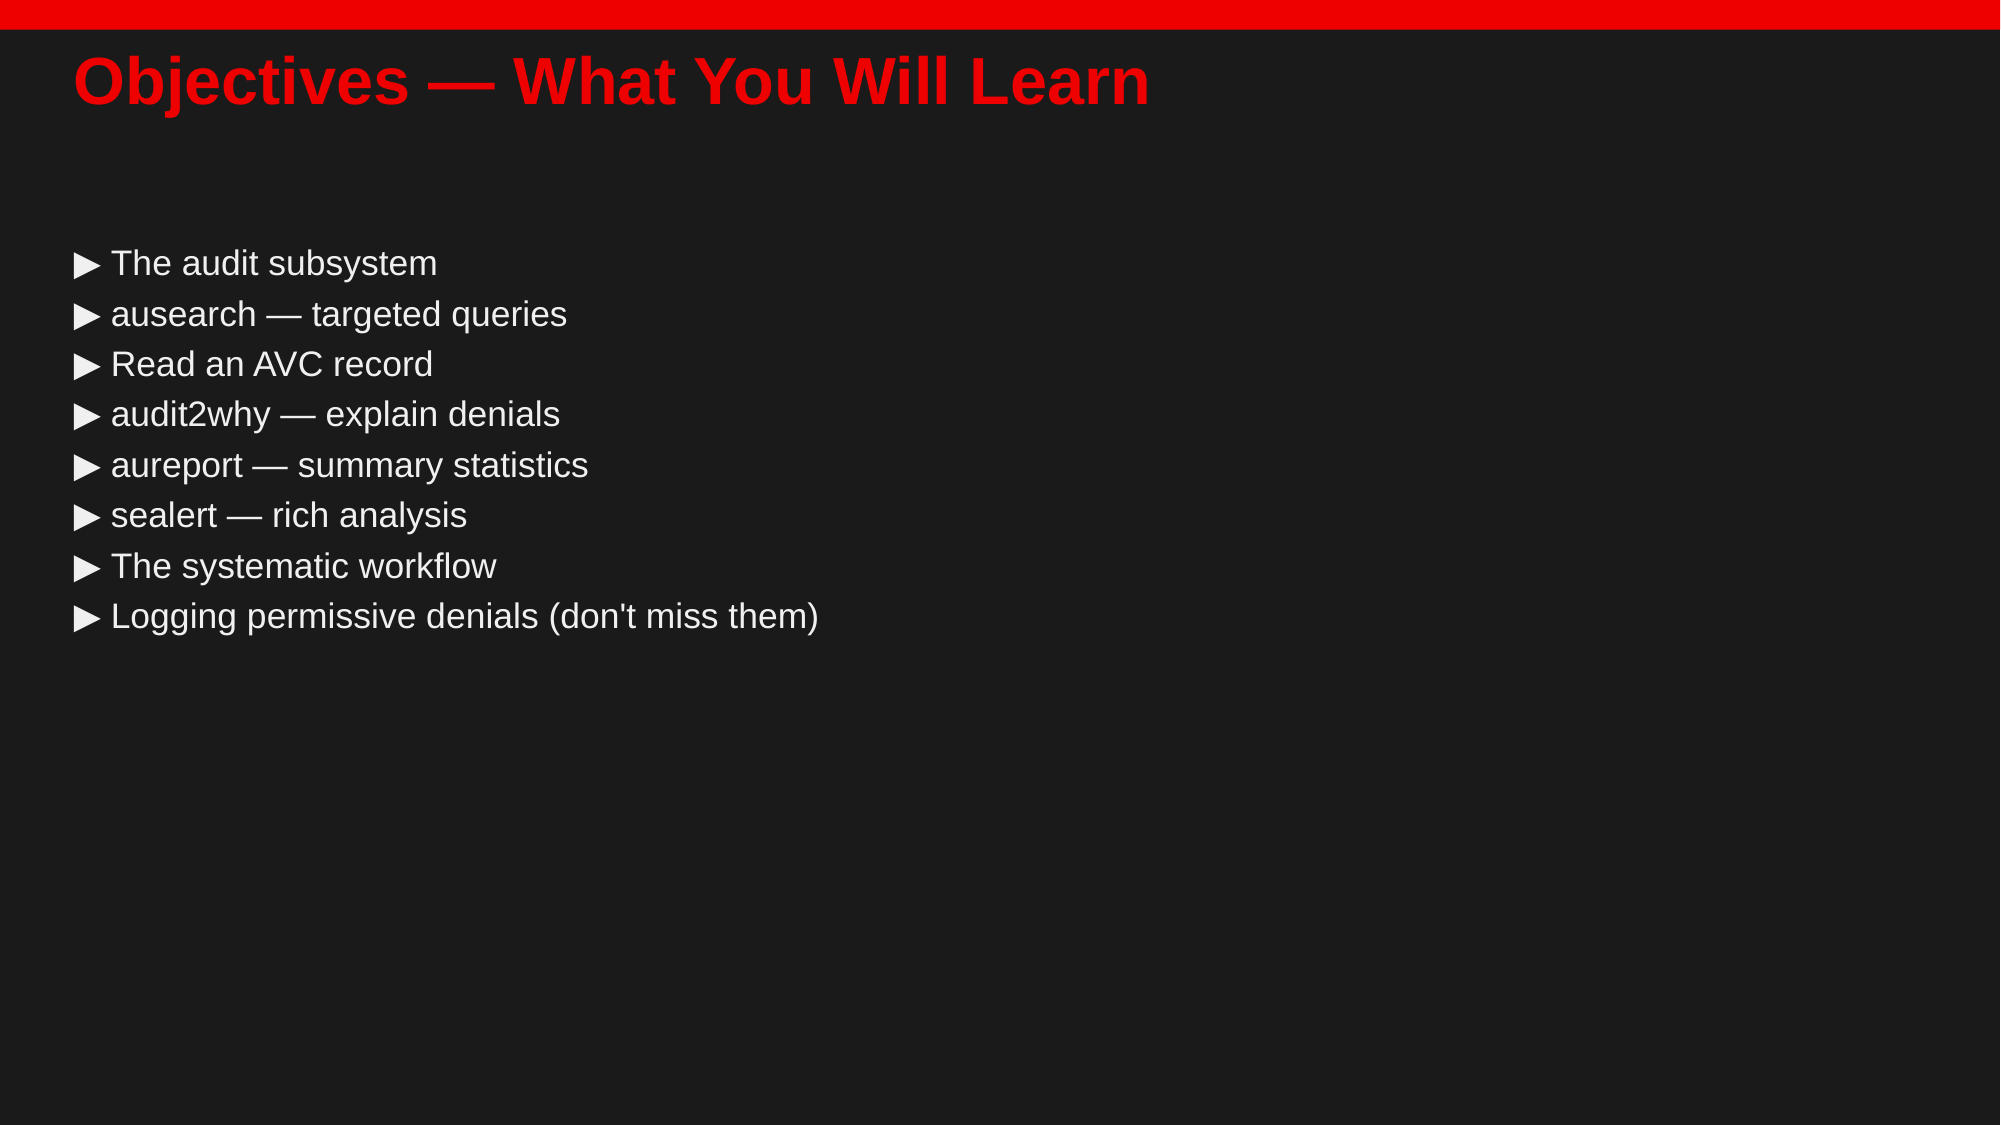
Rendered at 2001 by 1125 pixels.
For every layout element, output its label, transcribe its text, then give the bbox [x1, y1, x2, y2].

text_box Objectives — What You Will Learn [59, 36, 1942, 208]
text_box ▶ The audit subsystem ▶ ausearch — targeted queries ▶ Read an AVC record ▶ audit2why — explain denials ▶ aureport — summary statistics ▶ sealert — rich analysis ▶ The systematic workflow ▶ Logging permissive denials (don't miss them) [59, 236, 1942, 1037]
text_box [0, 0, 2001, 30]
